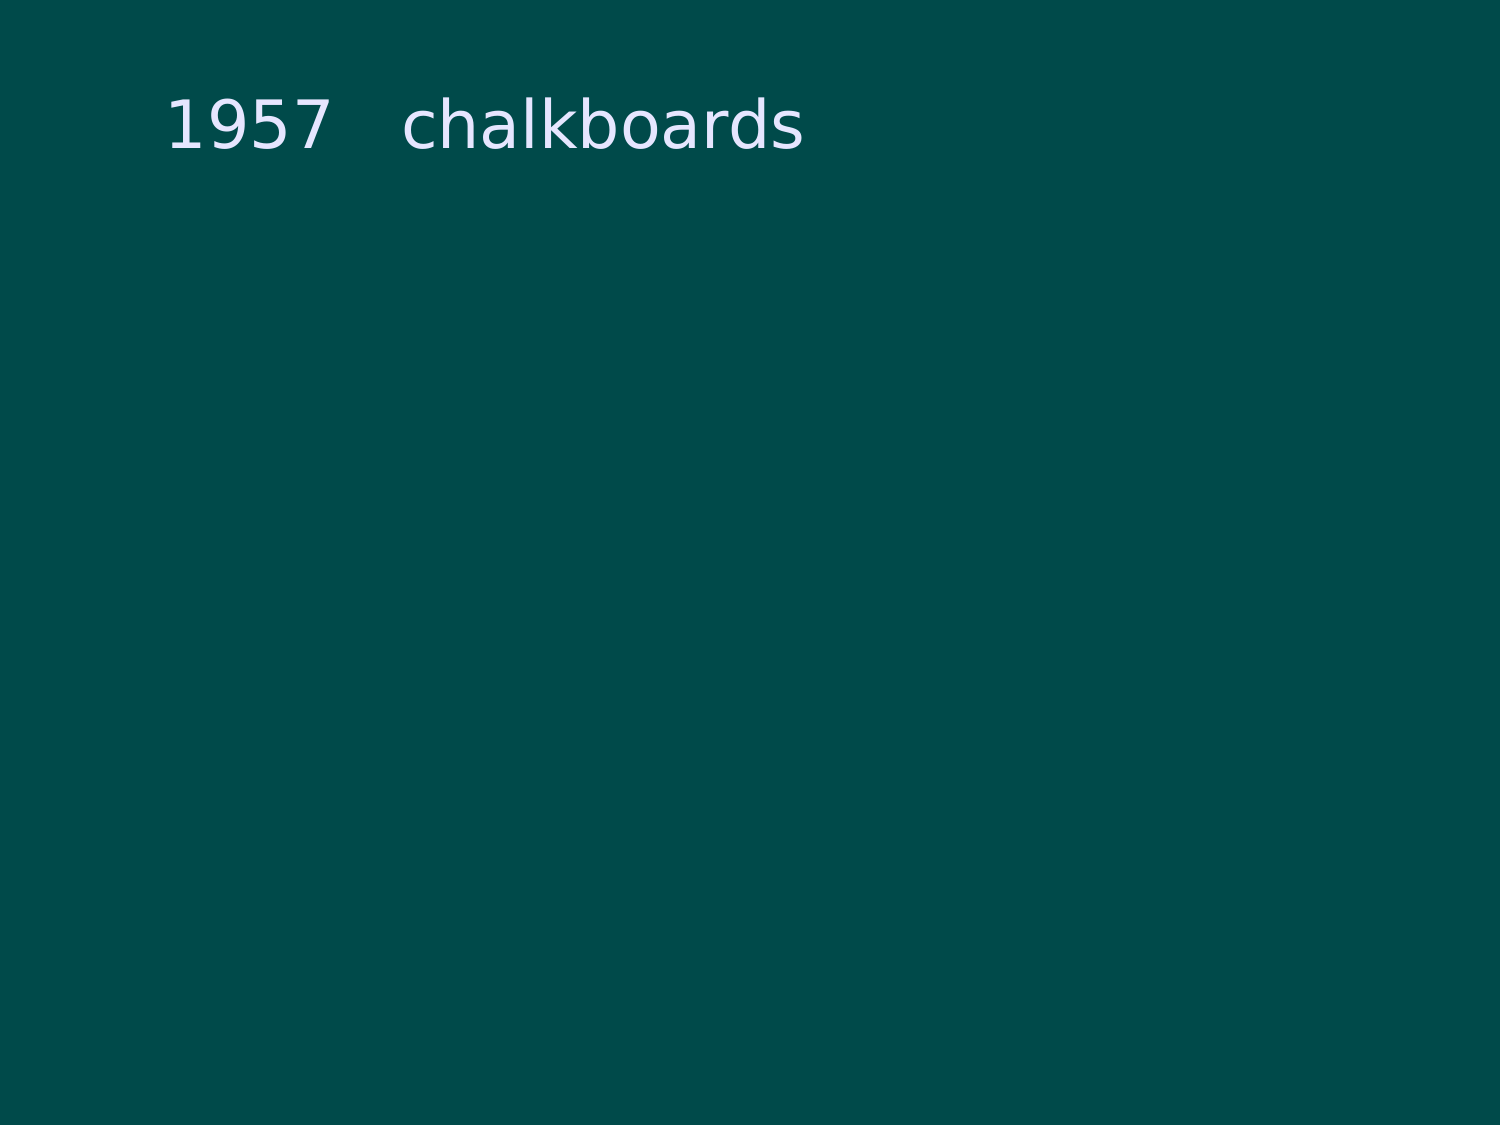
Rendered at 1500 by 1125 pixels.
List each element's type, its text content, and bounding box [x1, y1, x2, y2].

text_box chalkboards [386, 75, 1456, 170]
text_box 1957 [150, 74, 406, 250]
